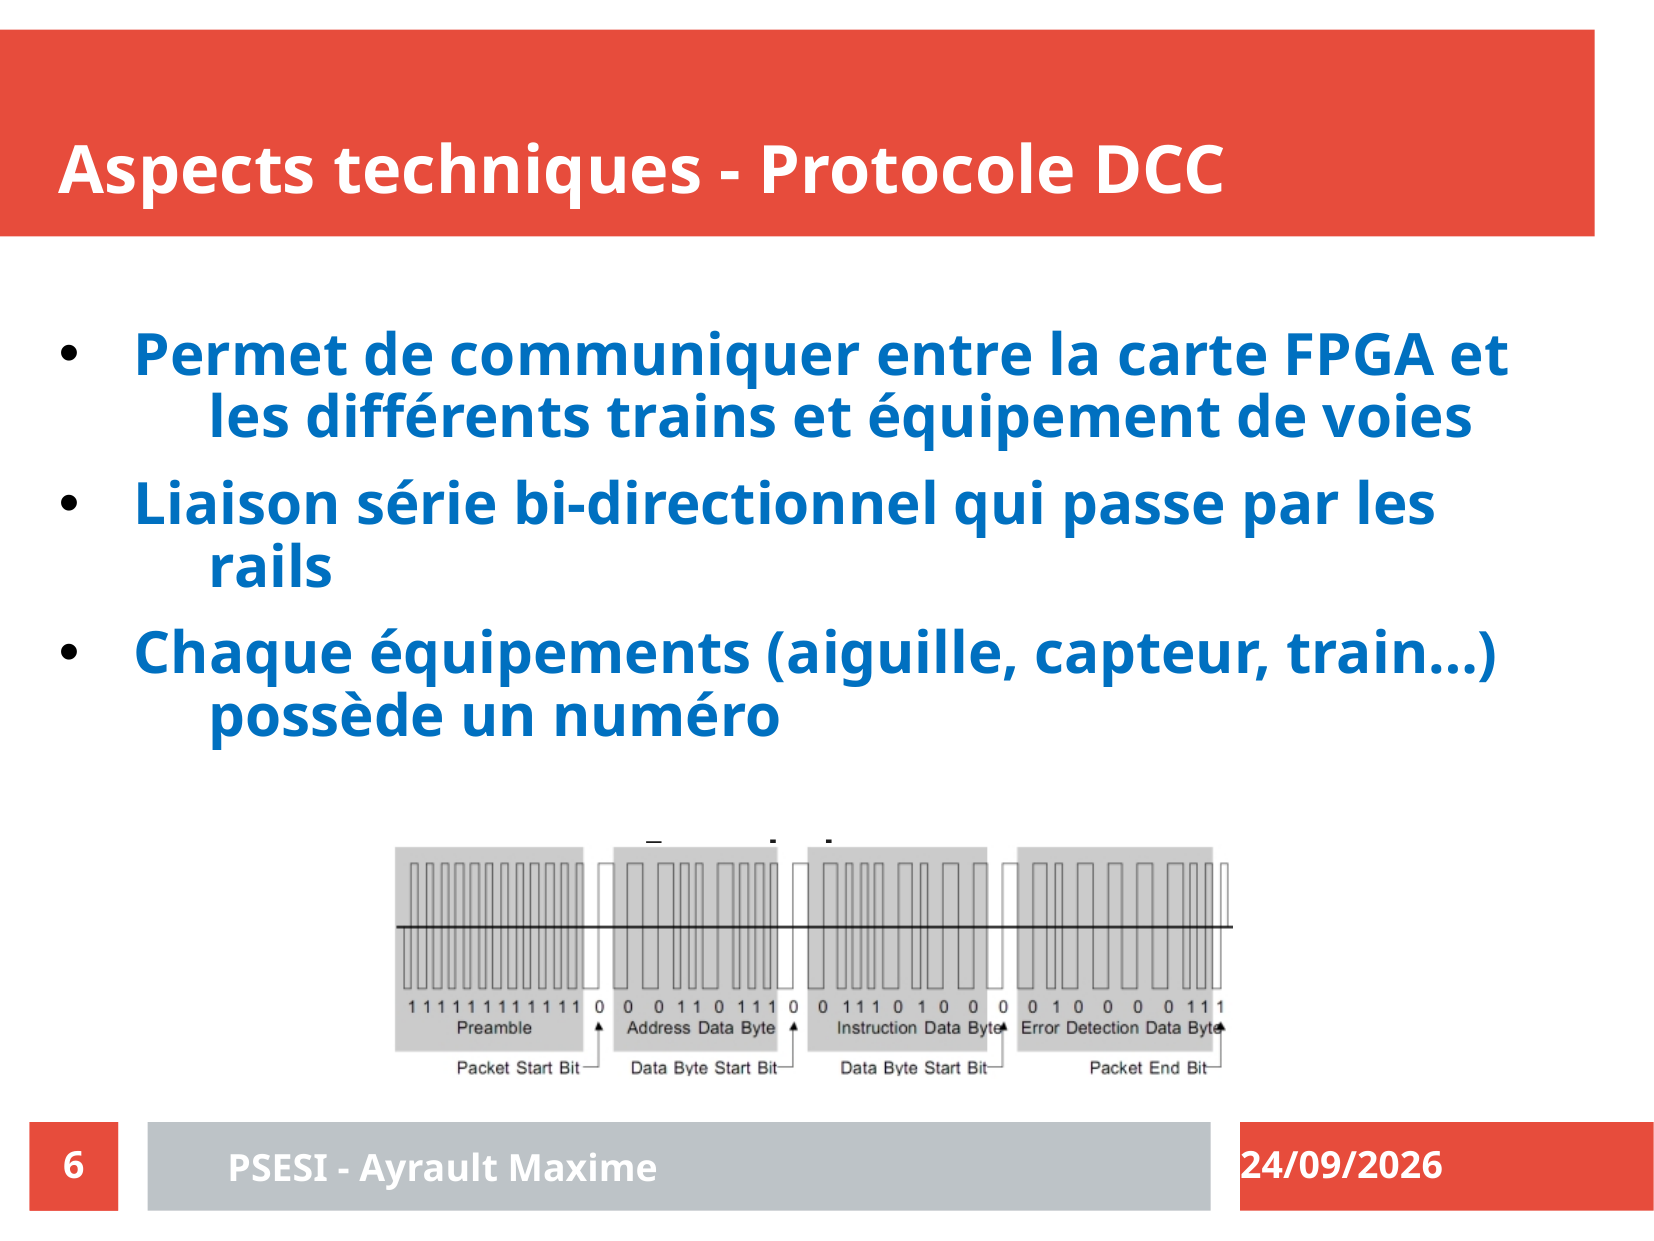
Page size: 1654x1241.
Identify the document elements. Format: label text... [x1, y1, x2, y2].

list Permet de communiquer entre la carte FPGA et les différents trains et équipement de voies Liaison série bi-directionnel qui passe par les rails Chaque équipements (aiguille, capteur, train…) possède un numéro Exemple de trame [59, 324, 1565, 1093]
picture [391, 843, 1233, 1080]
text_box <number> [29, 1122, 119, 1211]
title Aspects techniques - Protocole DCC [59, 59, 1595, 207]
text_box 07/03/2017 [1240, 1122, 1625, 1211]
text_box PSESI - Ayrault Maxime [177, 1122, 709, 1211]
